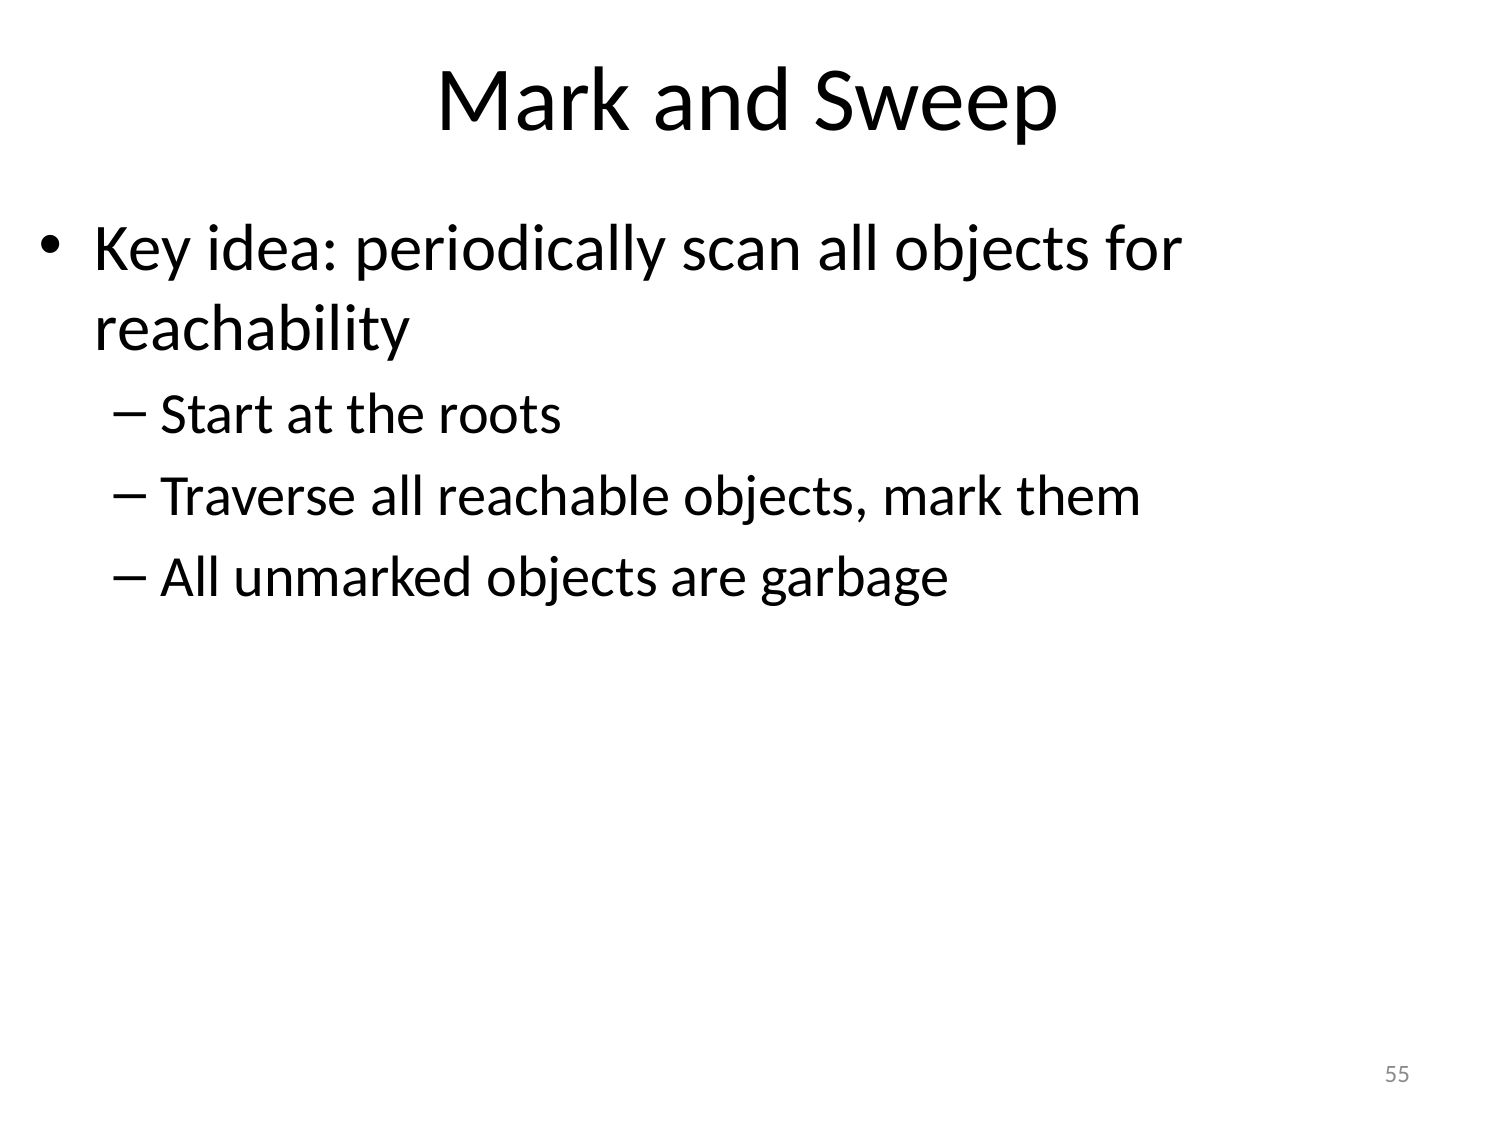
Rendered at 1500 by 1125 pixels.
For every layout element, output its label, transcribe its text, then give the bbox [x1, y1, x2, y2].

title Mark and Sweep [7, 0, 1488, 188]
list Key idea: periodically scan all objects for reachability Start at the roots Traverse all reachable objects, mark them All unmarked objects are garbage [23, 195, 1468, 1040]
slide_number <number> [1074, 1042, 1425, 1103]
